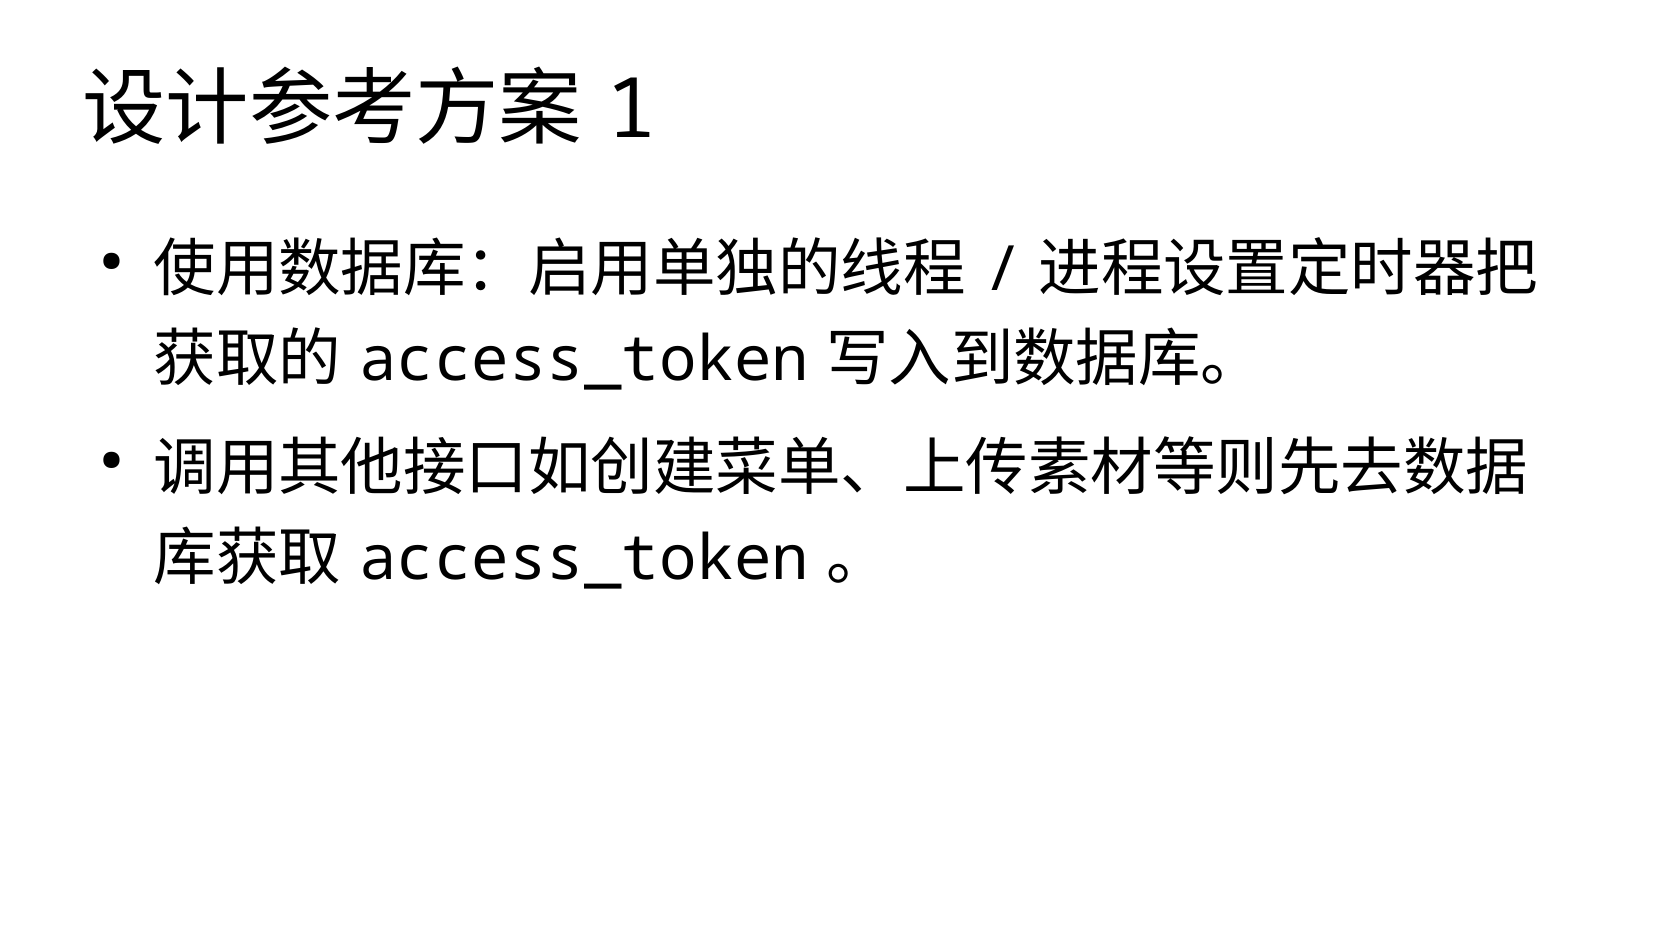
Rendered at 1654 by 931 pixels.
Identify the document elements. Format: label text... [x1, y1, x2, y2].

list 使用数据库：启用单独的线程/进程设置定时器把获取的access_token写入到数据库。 调用其他接口如创建菜单、上传素材等则先去数据库获取access_token。 [82, 217, 1571, 827]
title 设计参考方案1 [82, 37, 1571, 166]
